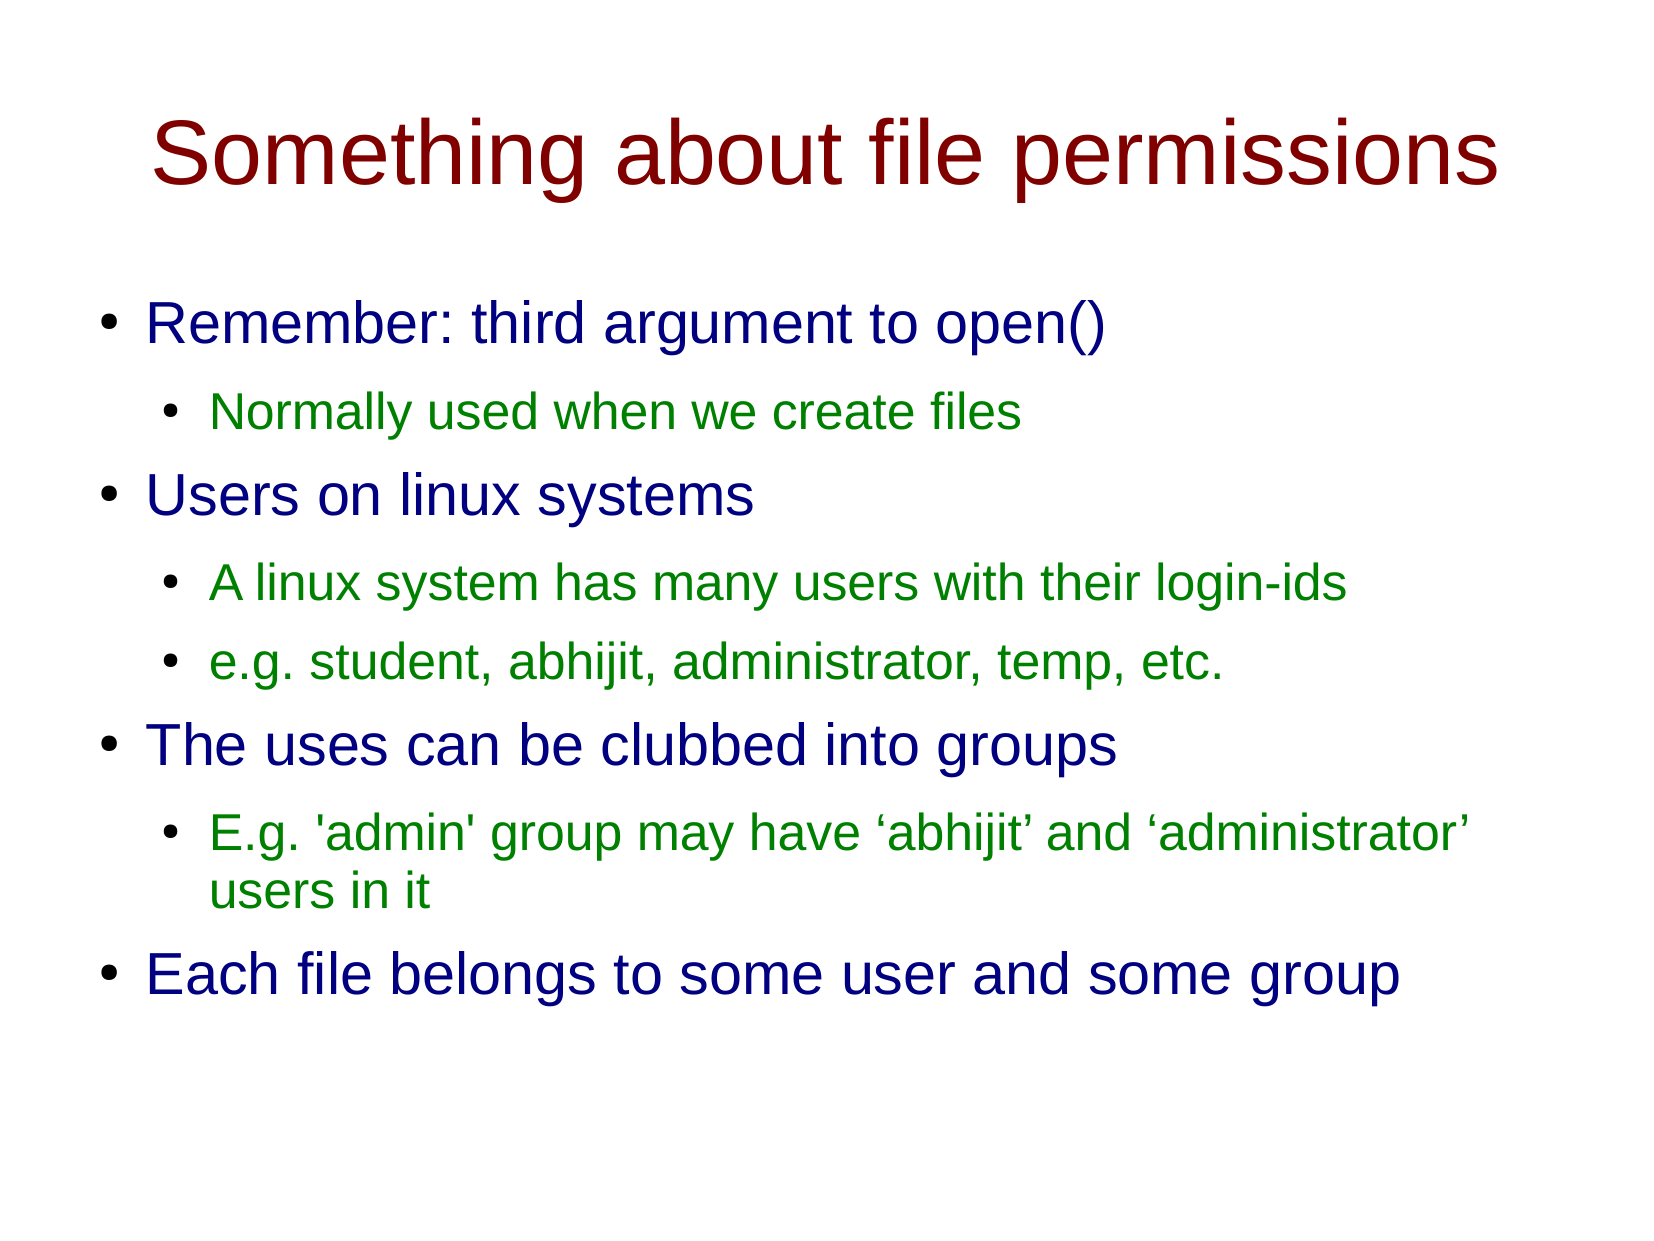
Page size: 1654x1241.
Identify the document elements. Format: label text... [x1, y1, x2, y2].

list Remember: third argument to open() Normally used when we create files Users on linux systems A linux system has many users with their login-ids e.g. student, abhijit, administrator, temp, etc. The uses can be clubbed into groups E.g. 'admin' group may have ‘abhijit’ and ‘administrator’ users in it Each file belongs to some user and some group [82, 290, 1571, 1010]
title Something about file permissions [82, 49, 1571, 257]
